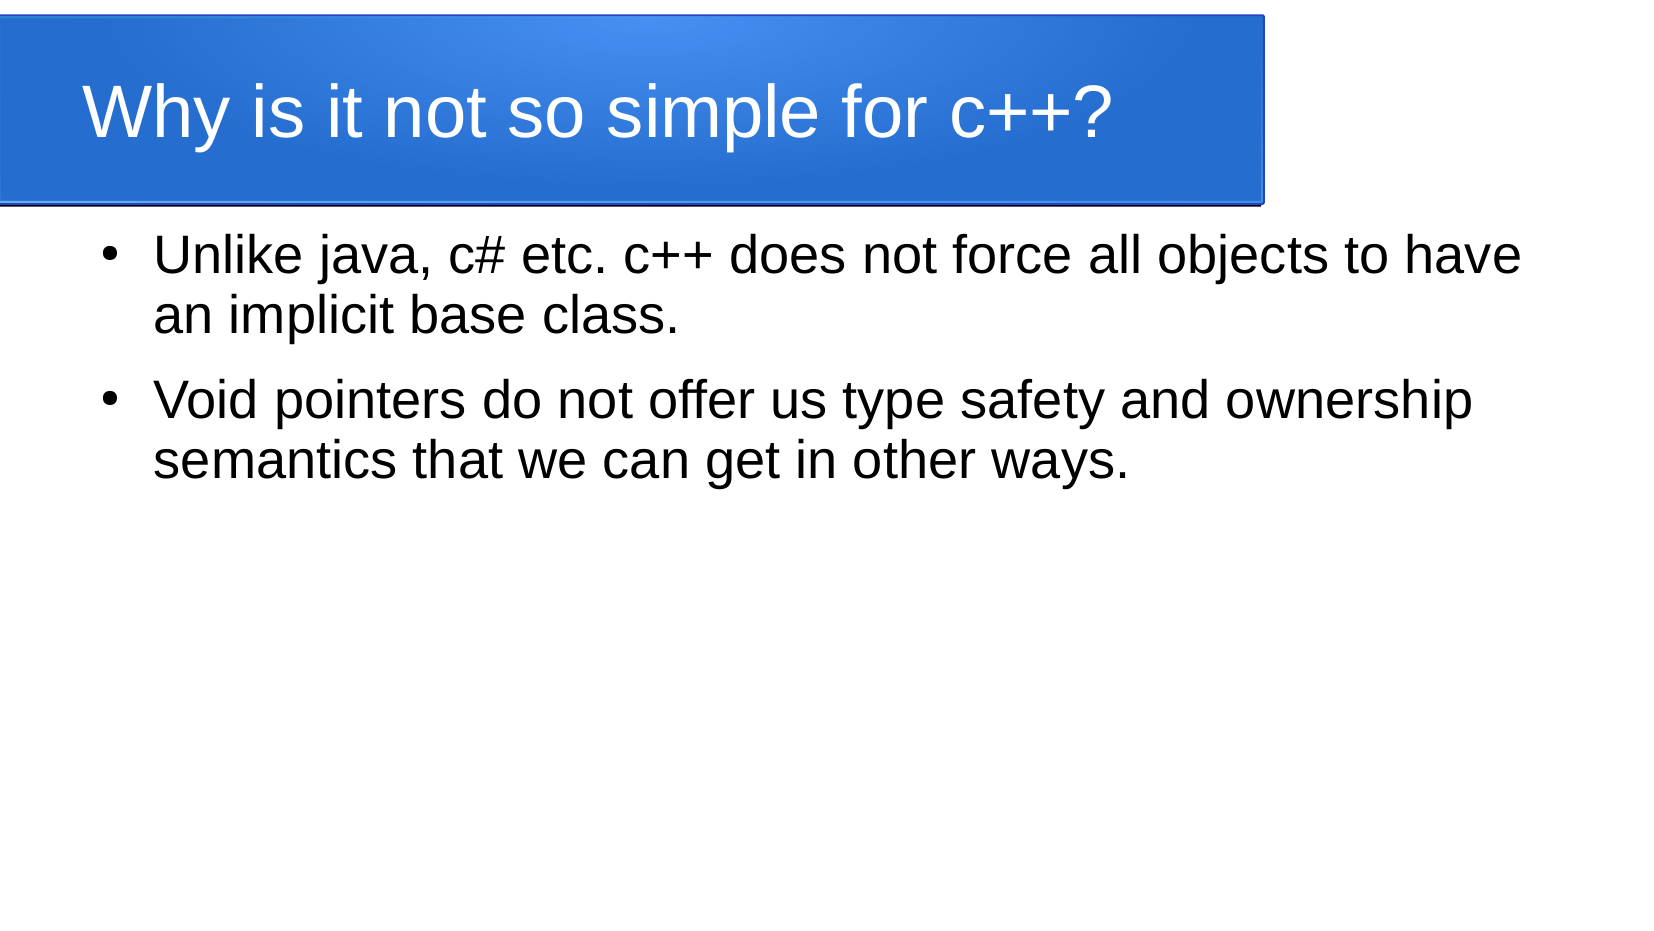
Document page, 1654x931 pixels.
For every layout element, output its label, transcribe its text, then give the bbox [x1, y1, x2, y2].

title Why is it not so simple for c++? [82, 35, 1235, 189]
list Unlike java, c# etc. c++ does not force all objects to have an implicit base class. Void pointers do not offer us type safety and ownership semantics that we can get in other ways. [82, 224, 1571, 764]
